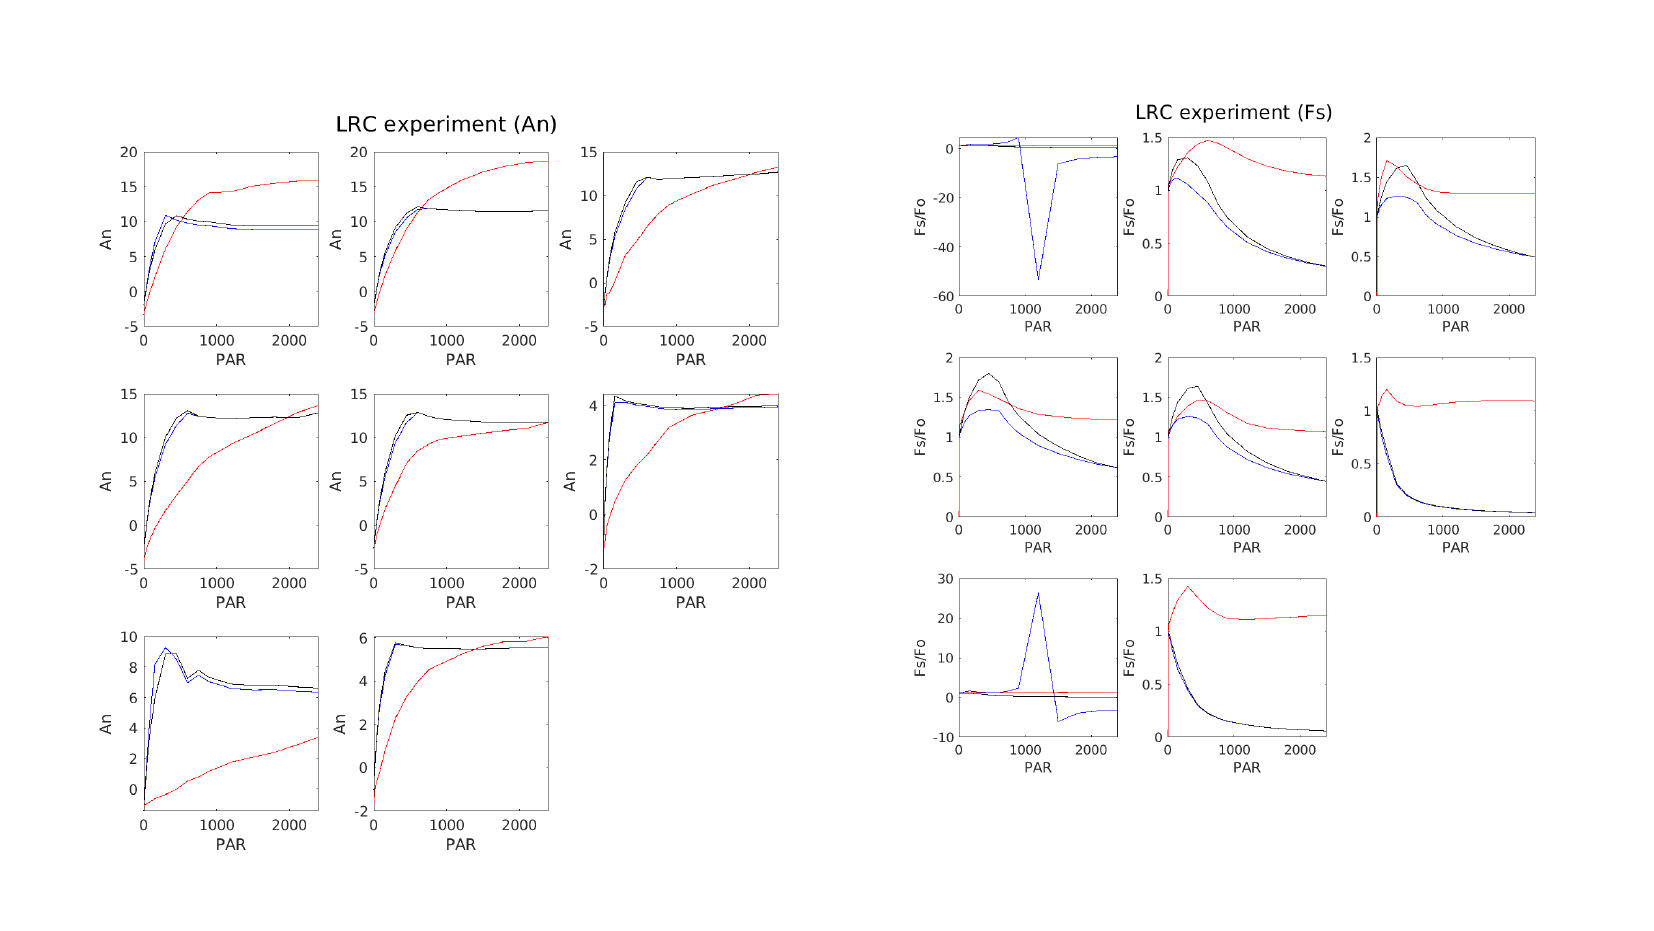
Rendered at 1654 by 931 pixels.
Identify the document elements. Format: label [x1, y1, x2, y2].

picture [37, 82, 856, 901]
picture [862, 74, 1606, 818]
